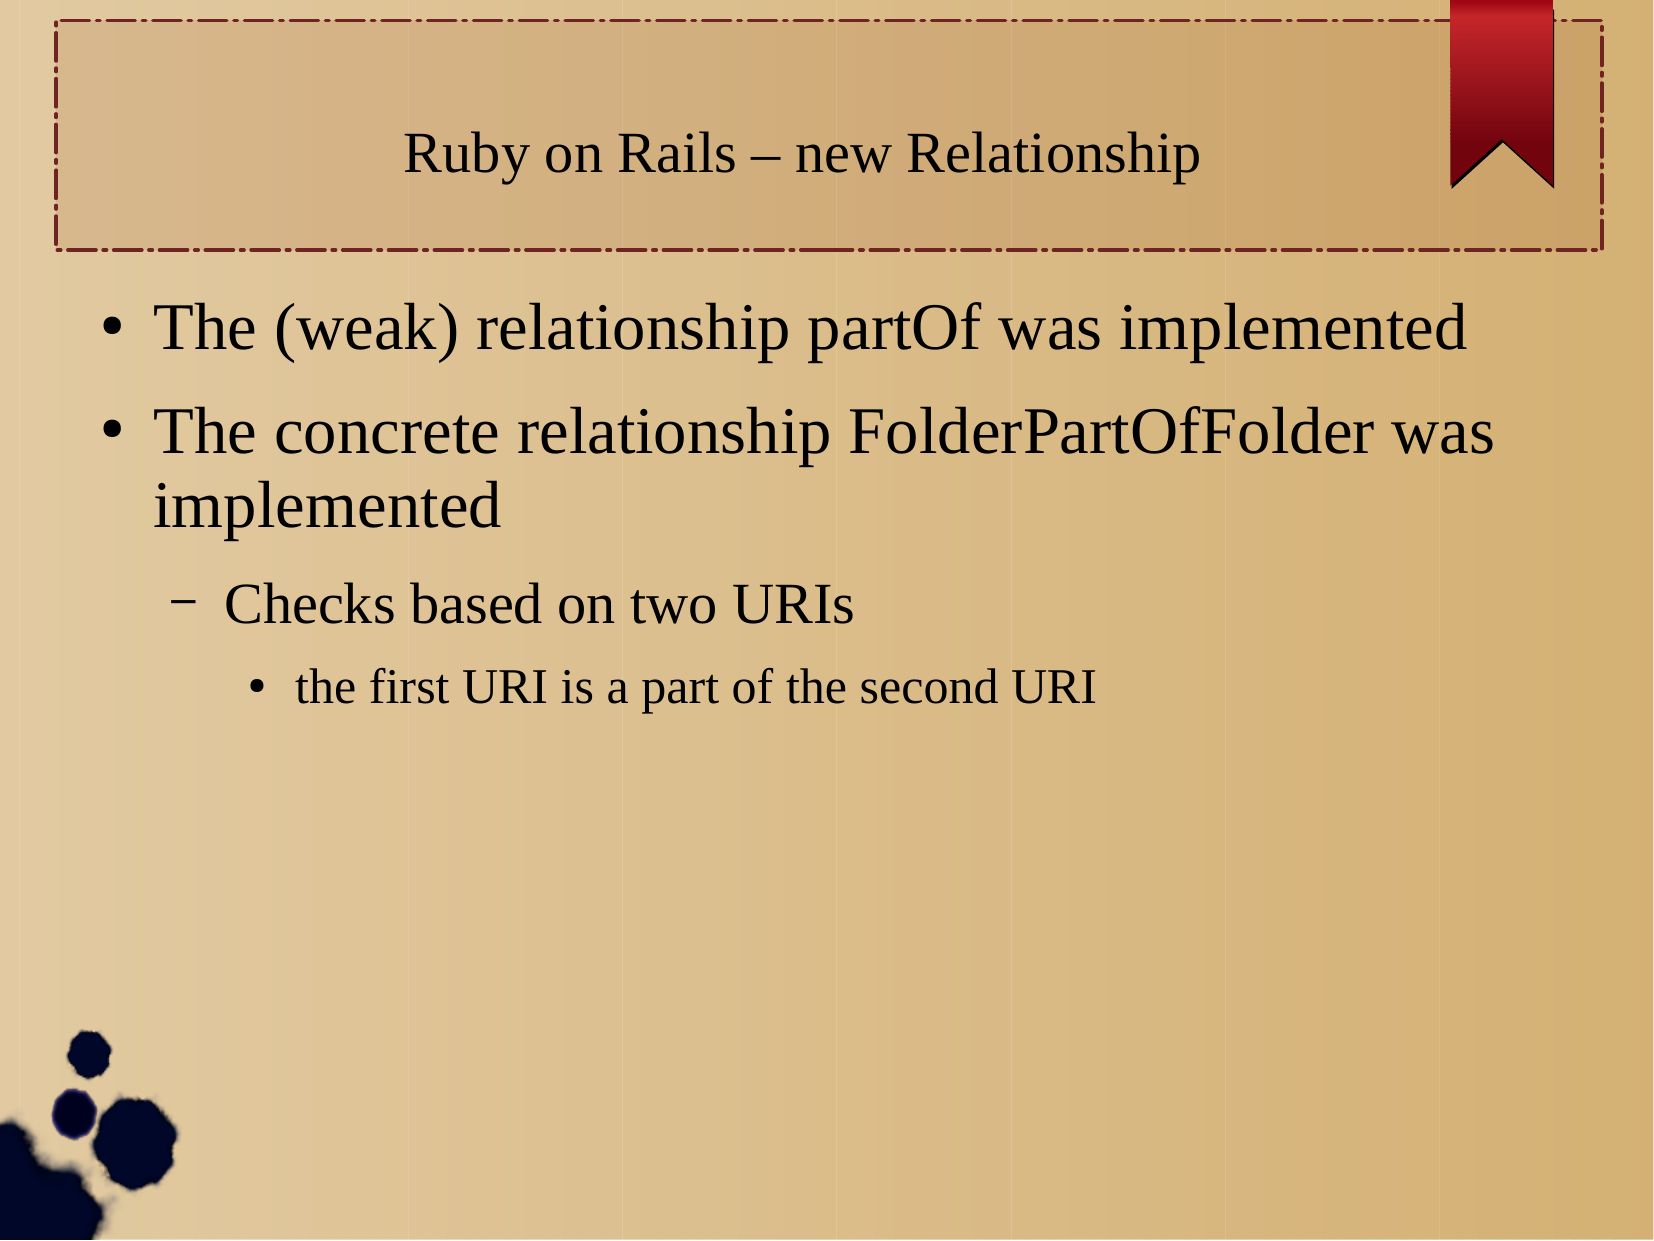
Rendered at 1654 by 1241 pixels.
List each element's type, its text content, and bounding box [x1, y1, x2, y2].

title Ruby on Rails – new Relationship [82, 49, 1453, 257]
list The (weak) relationship partOf was implemented The concrete relationship FolderPartOfFolder was implemented Checks based on two URIs the first URI is a part of the second URI [82, 290, 1538, 1010]
